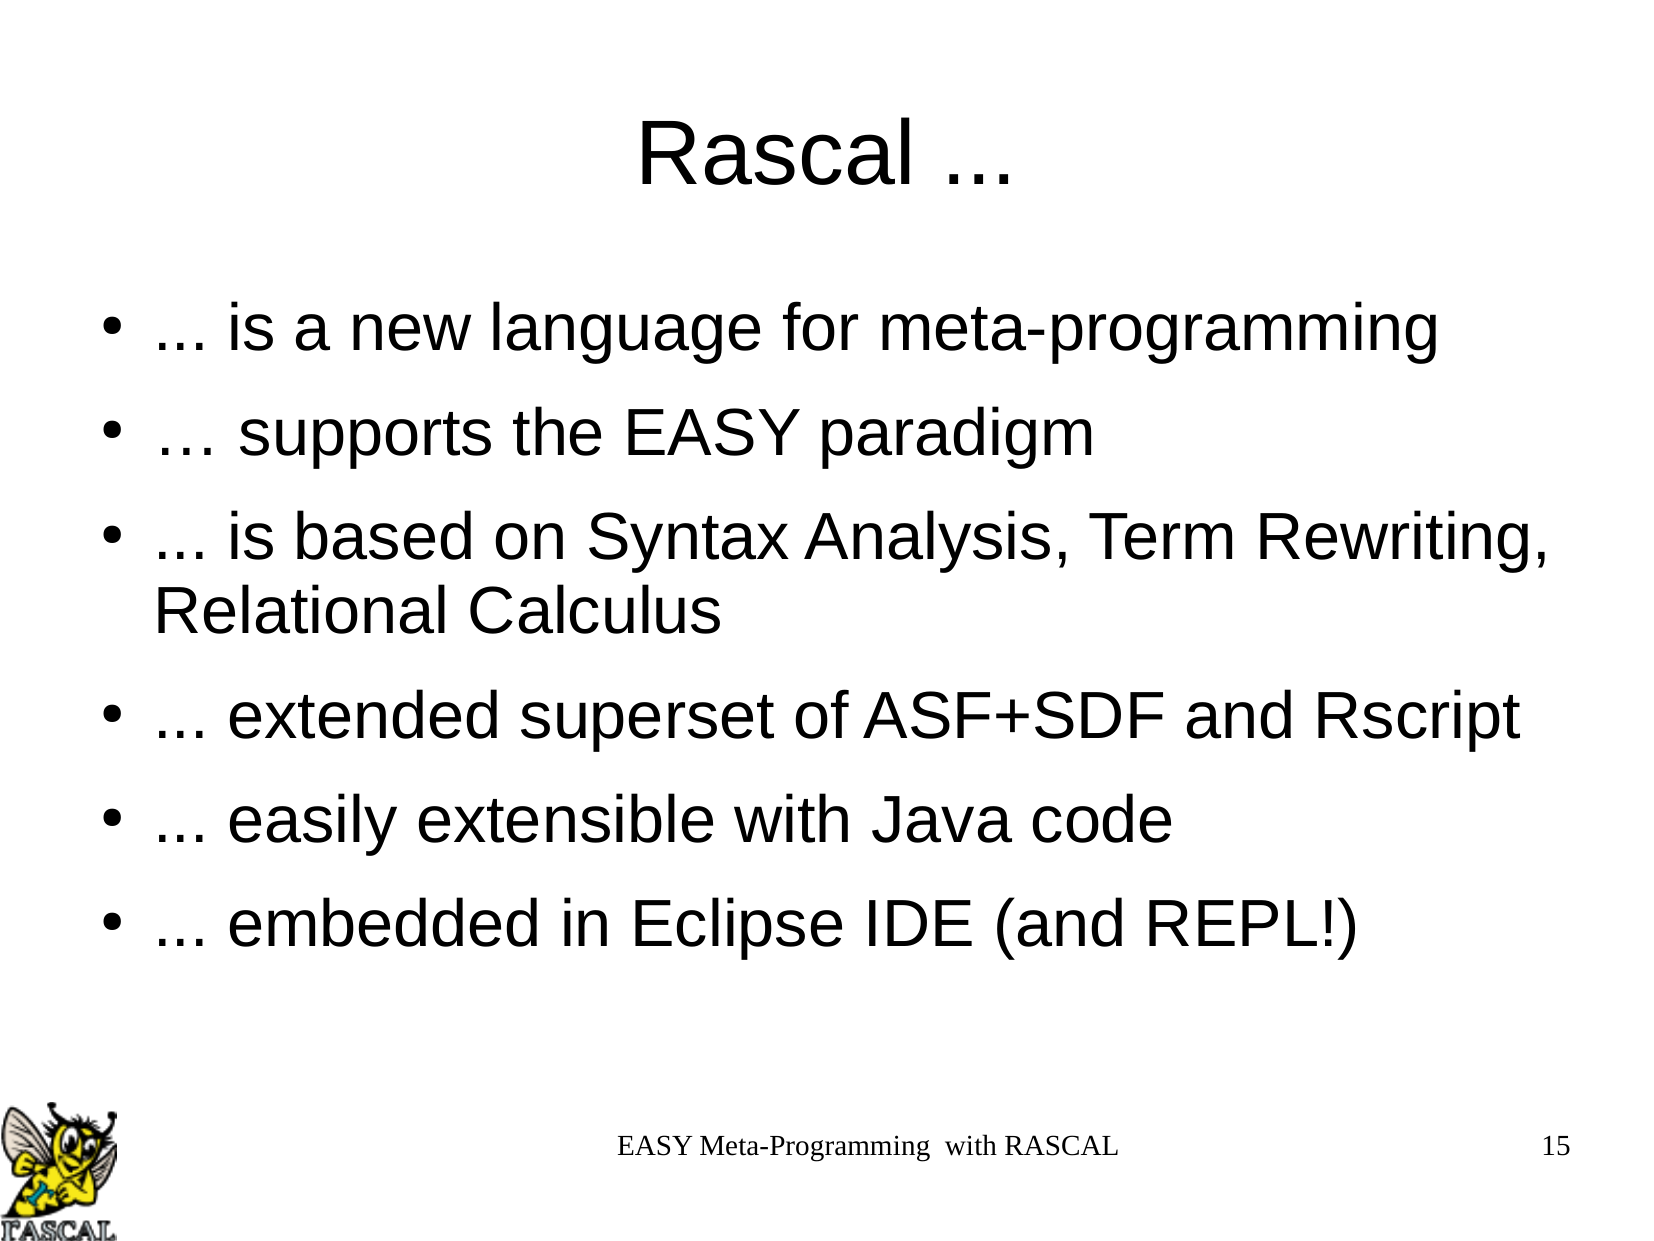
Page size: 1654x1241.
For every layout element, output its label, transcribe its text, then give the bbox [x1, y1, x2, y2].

title Rascal ... [82, 49, 1571, 257]
picture [0, 1102, 117, 1241]
list ... is a new language for meta-programming … supports the EASY paradigm ... is based on Syntax Analysis, Term Rewriting, Relational Calculus ... extended superset of ASF+SDF and Rscript ... easily extensible with Java code ... embedded in Eclipse IDE (and REPL!) [82, 290, 1571, 1109]
